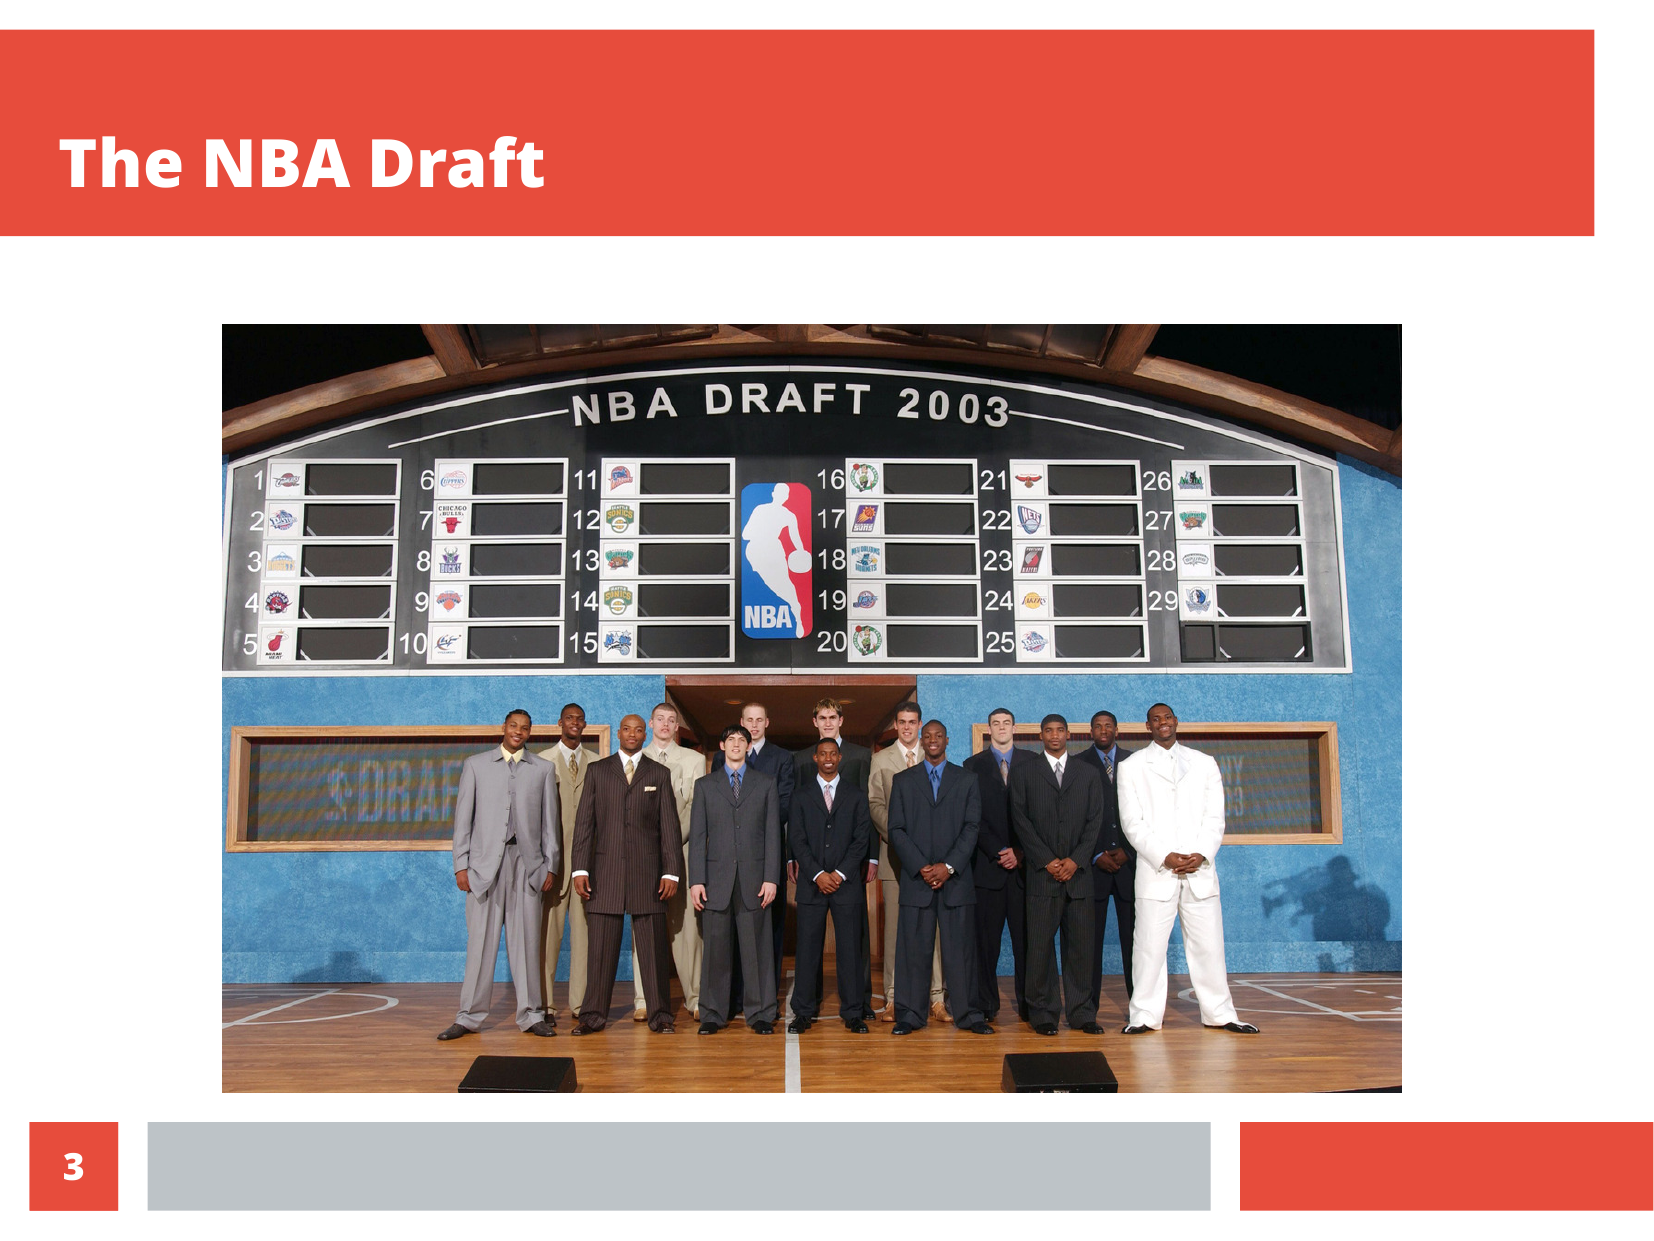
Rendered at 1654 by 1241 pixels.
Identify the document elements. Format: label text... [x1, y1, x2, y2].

picture [222, 324, 1402, 1093]
title The NBA Draft [59, 59, 1595, 207]
